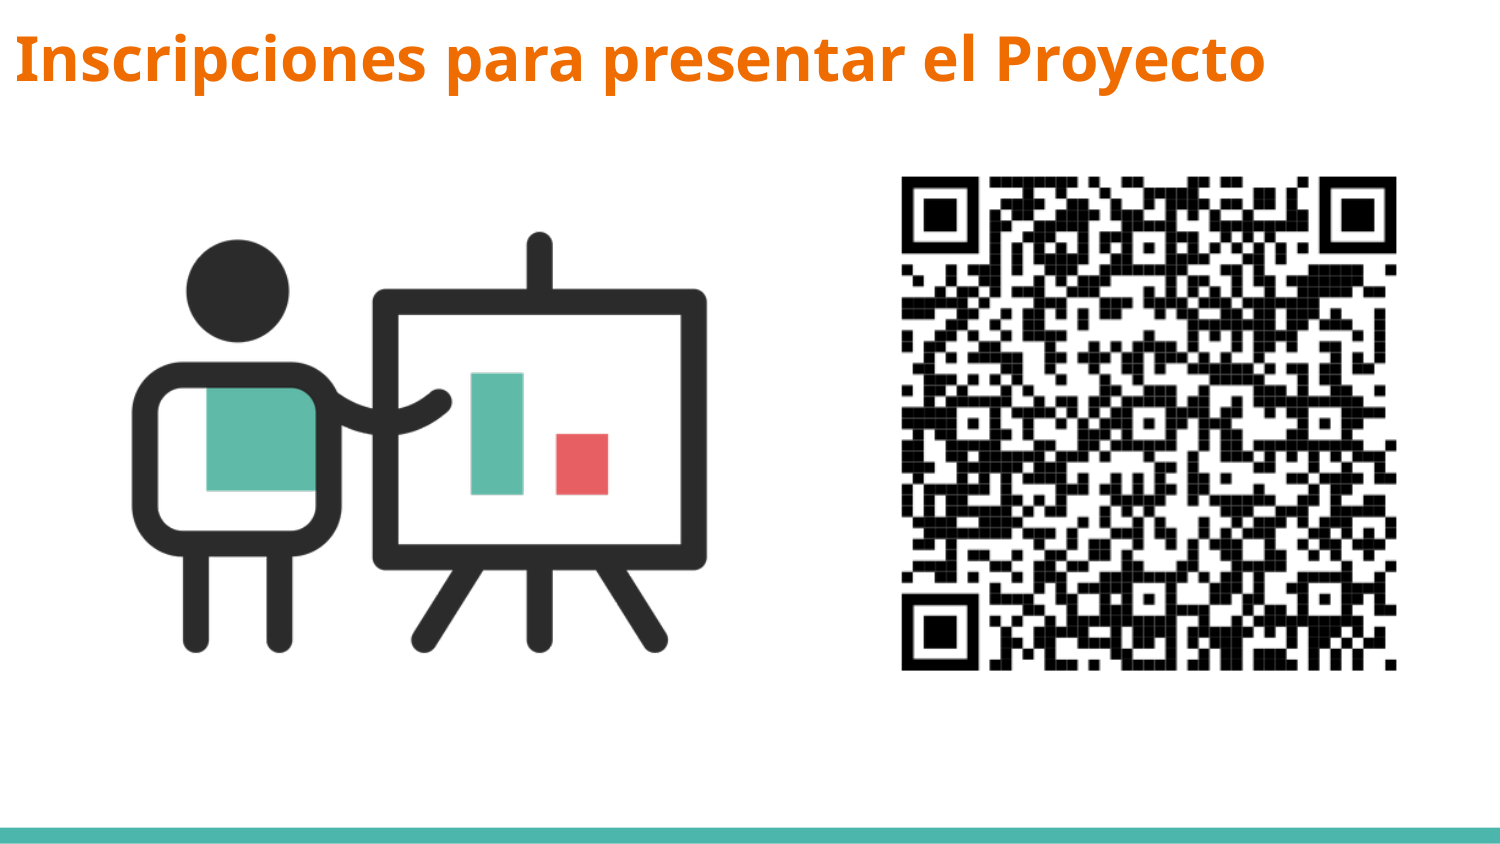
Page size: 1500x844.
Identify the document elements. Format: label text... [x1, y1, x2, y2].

picture [106, 129, 733, 756]
title Inscripciones para presentar el Proyecto [0, 0, 1398, 116]
picture [888, 166, 1406, 686]
